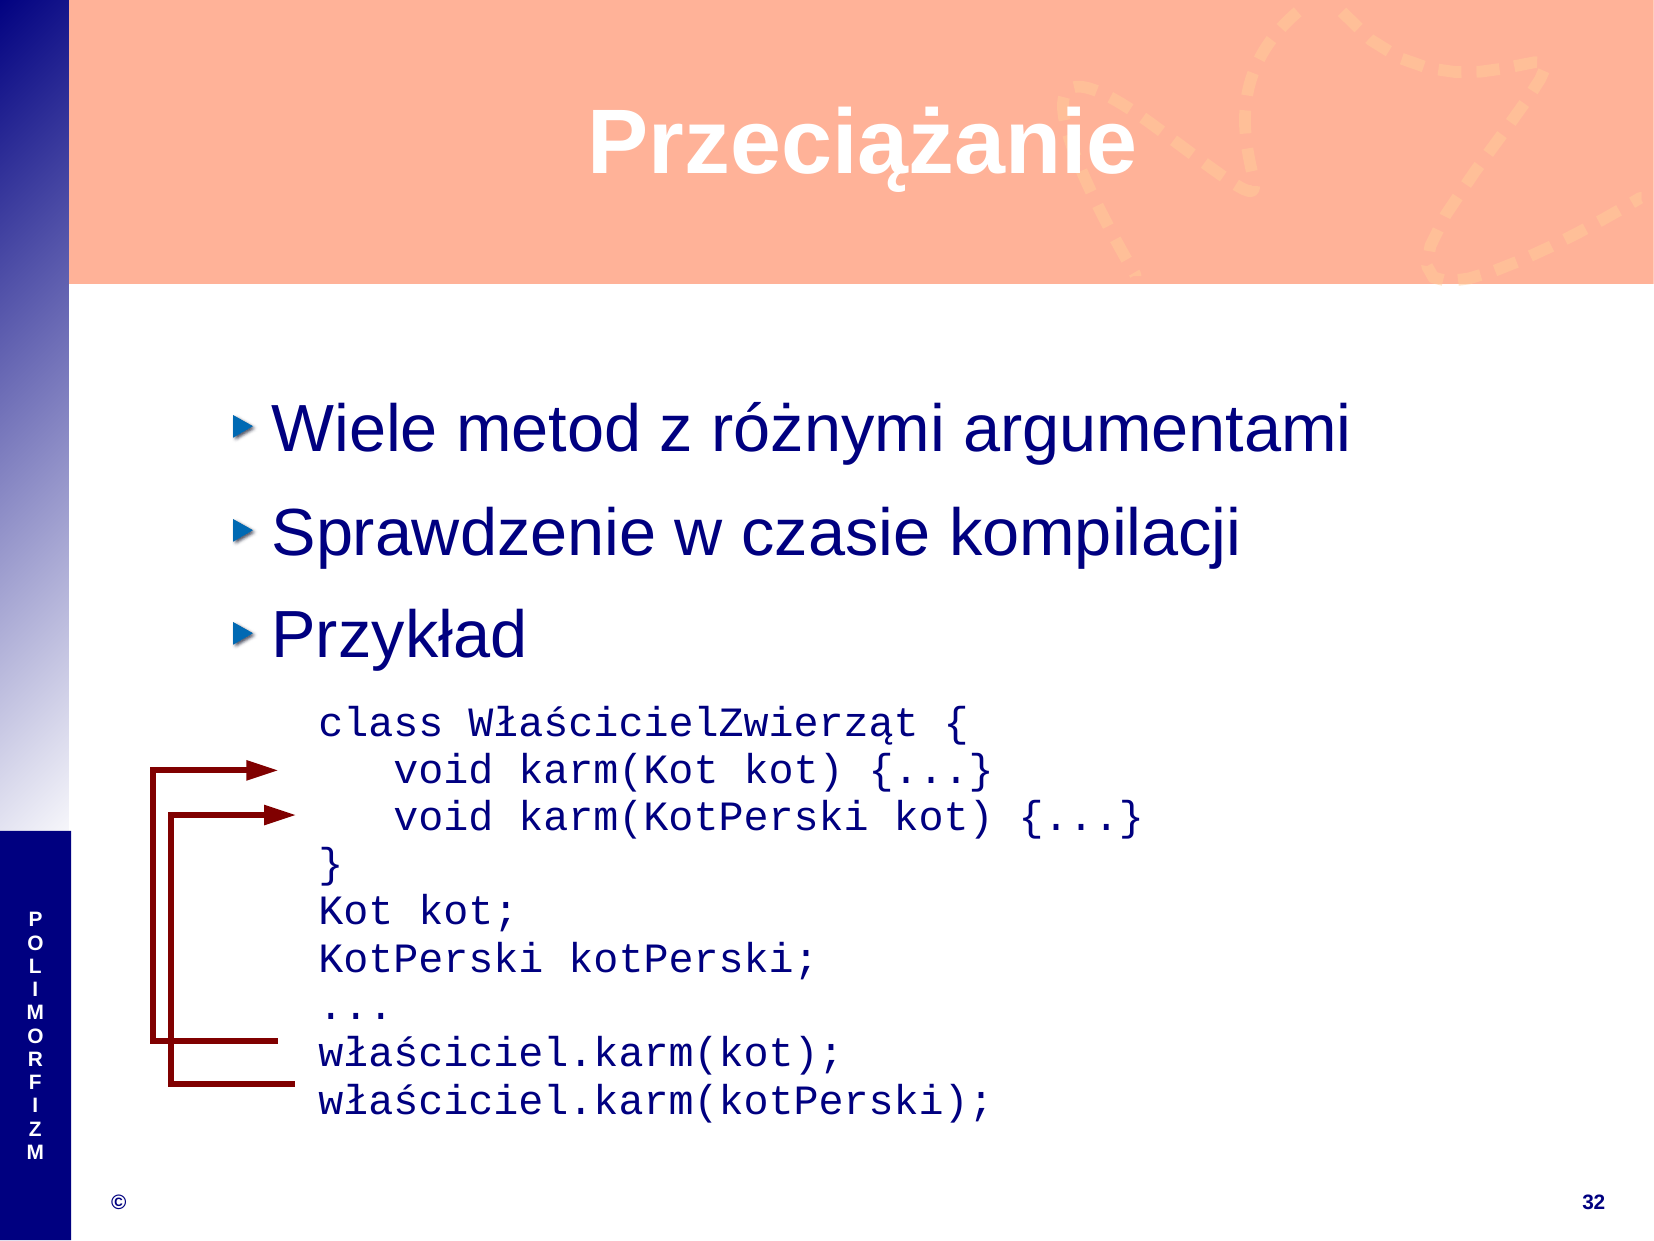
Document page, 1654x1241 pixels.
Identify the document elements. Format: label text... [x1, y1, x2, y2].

text_box P O L I M O R F I Z M [0, 830, 71, 1241]
list Wiele metod z różnymi argumentami Sprawdzenie w czasie kompilacji [200, 390, 1535, 570]
list Przykład class WłaścicielZwierząt { void karm(Kot kot) {...} void karm(KotPerski kot) {...} } Kot kot; KotPerski kotPerski; ... właściciel.karm(kot); właściciel.karm(kotPerski); [200, 597, 1535, 1105]
title Przeciążanie [109, 37, 1617, 246]
